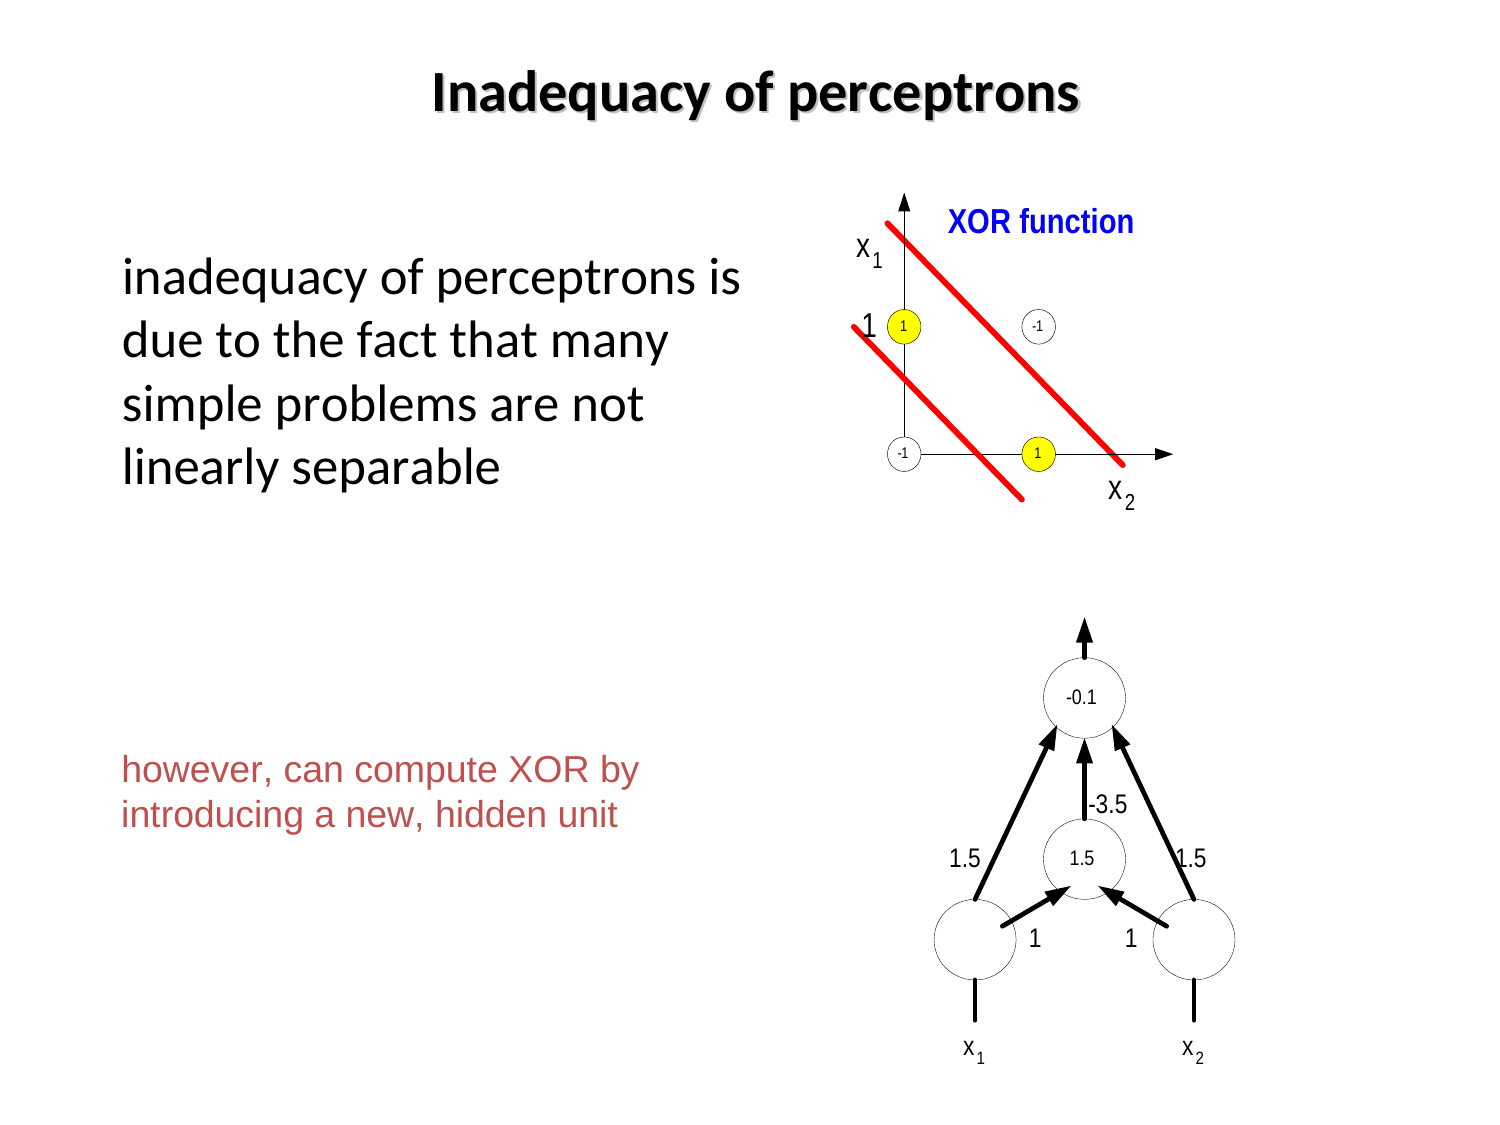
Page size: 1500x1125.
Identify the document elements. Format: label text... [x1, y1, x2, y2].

title Inadequacy of perceptrons [47, 35, 1465, 141]
text_box however, can compute XOR by introducing a new, hidden unit [107, 738, 751, 903]
chart [809, 152, 1227, 535]
list inadequacy of perceptrons is due to the fact that many simple problems are not linearly separable [106, 234, 762, 504]
chart [892, 588, 1277, 1101]
